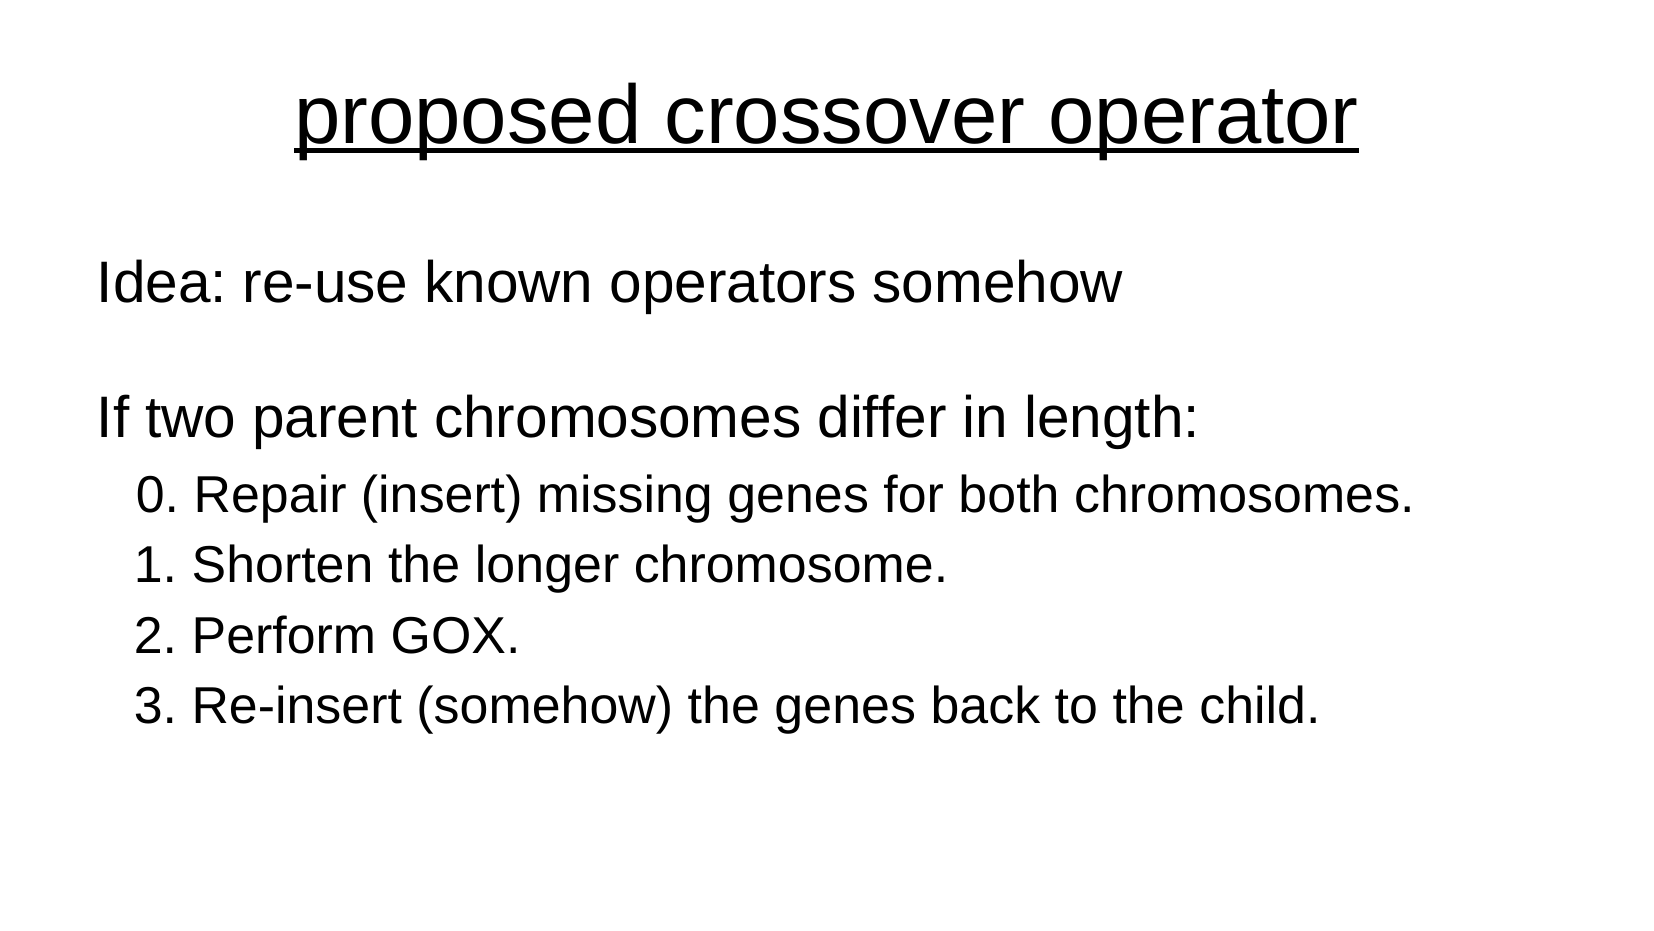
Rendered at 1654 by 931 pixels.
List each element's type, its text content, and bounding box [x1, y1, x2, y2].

title proposed crossover operator [82, 37, 1571, 193]
list Idea: re-use known operators somehow If two parent chromosomes differ in length: 0. Repair (insert) missing genes for both chromosomes. 1. Shorten the longer chromosome. 2. Perform GOX. 3. Re-insert (somehow) the genes back to the child. [60, 195, 1549, 736]
